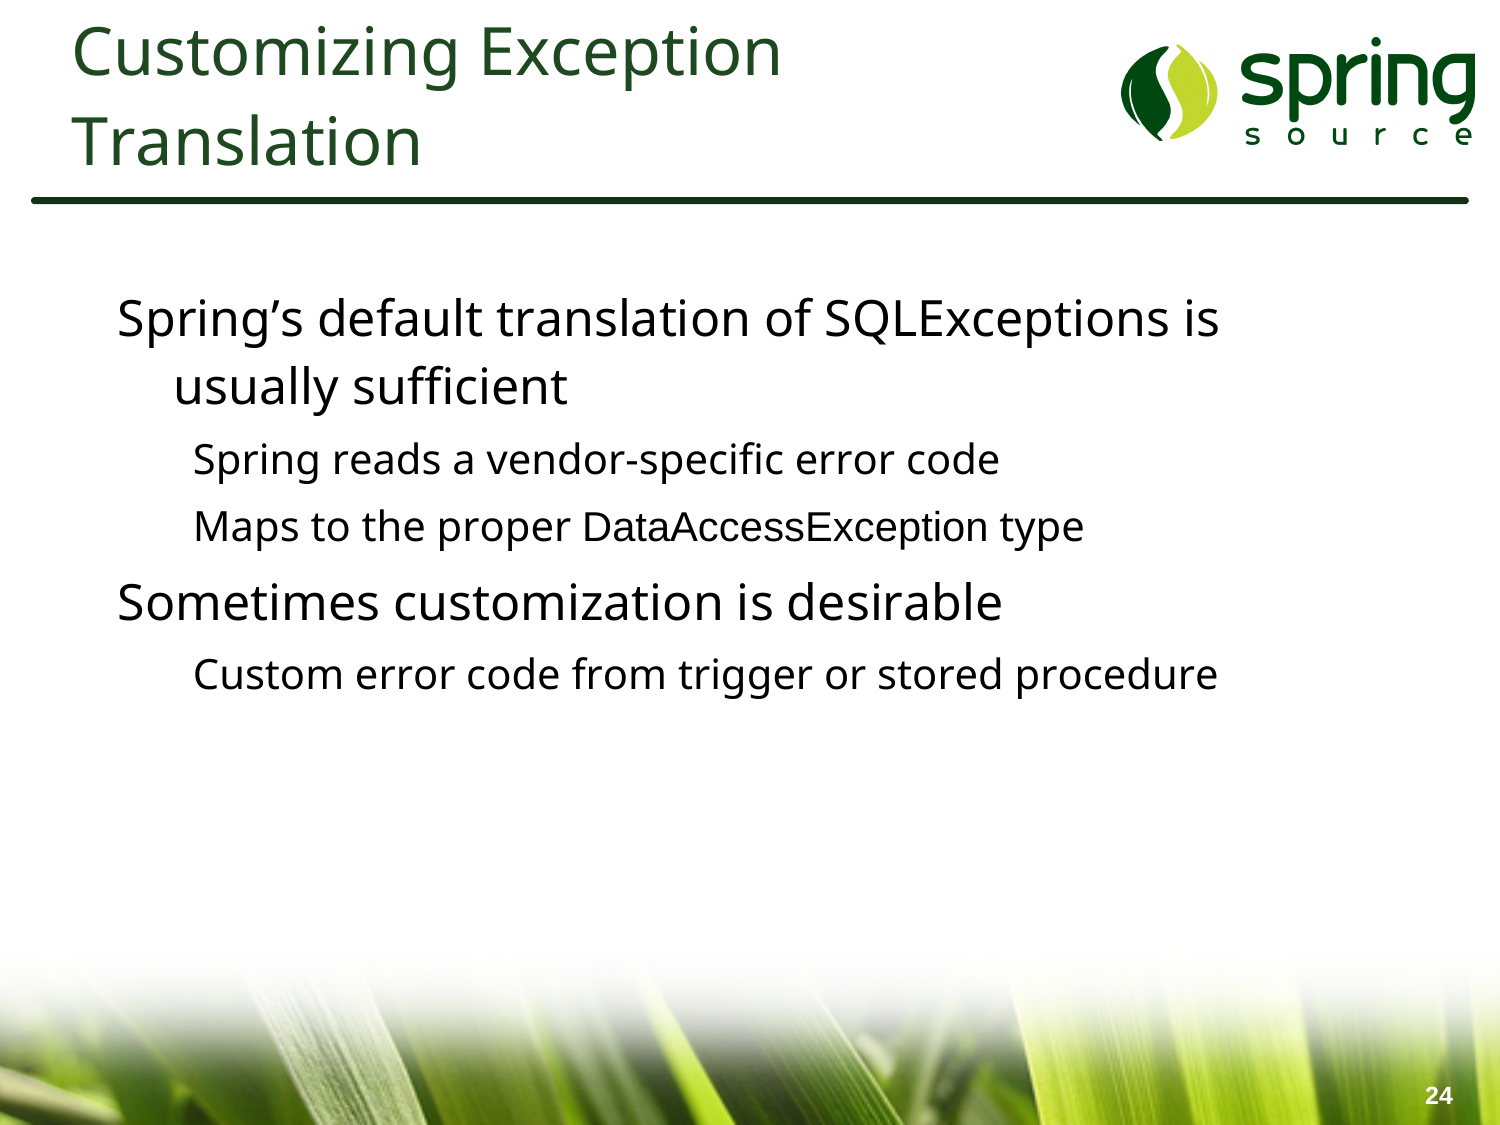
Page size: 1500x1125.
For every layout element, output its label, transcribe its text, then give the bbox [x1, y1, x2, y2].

list Spring’s default translation of SQLExceptions is usually sufficient Spring reads a vendor-specific error code Maps to the proper DataAccessException type Sometimes customization is desirable Custom error code from trigger or stored procedure [103, 275, 1394, 938]
picture [0, 944, 1500, 1125]
picture [1121, 37, 1475, 145]
title Customizing Exception Translation [56, 5, 1089, 184]
